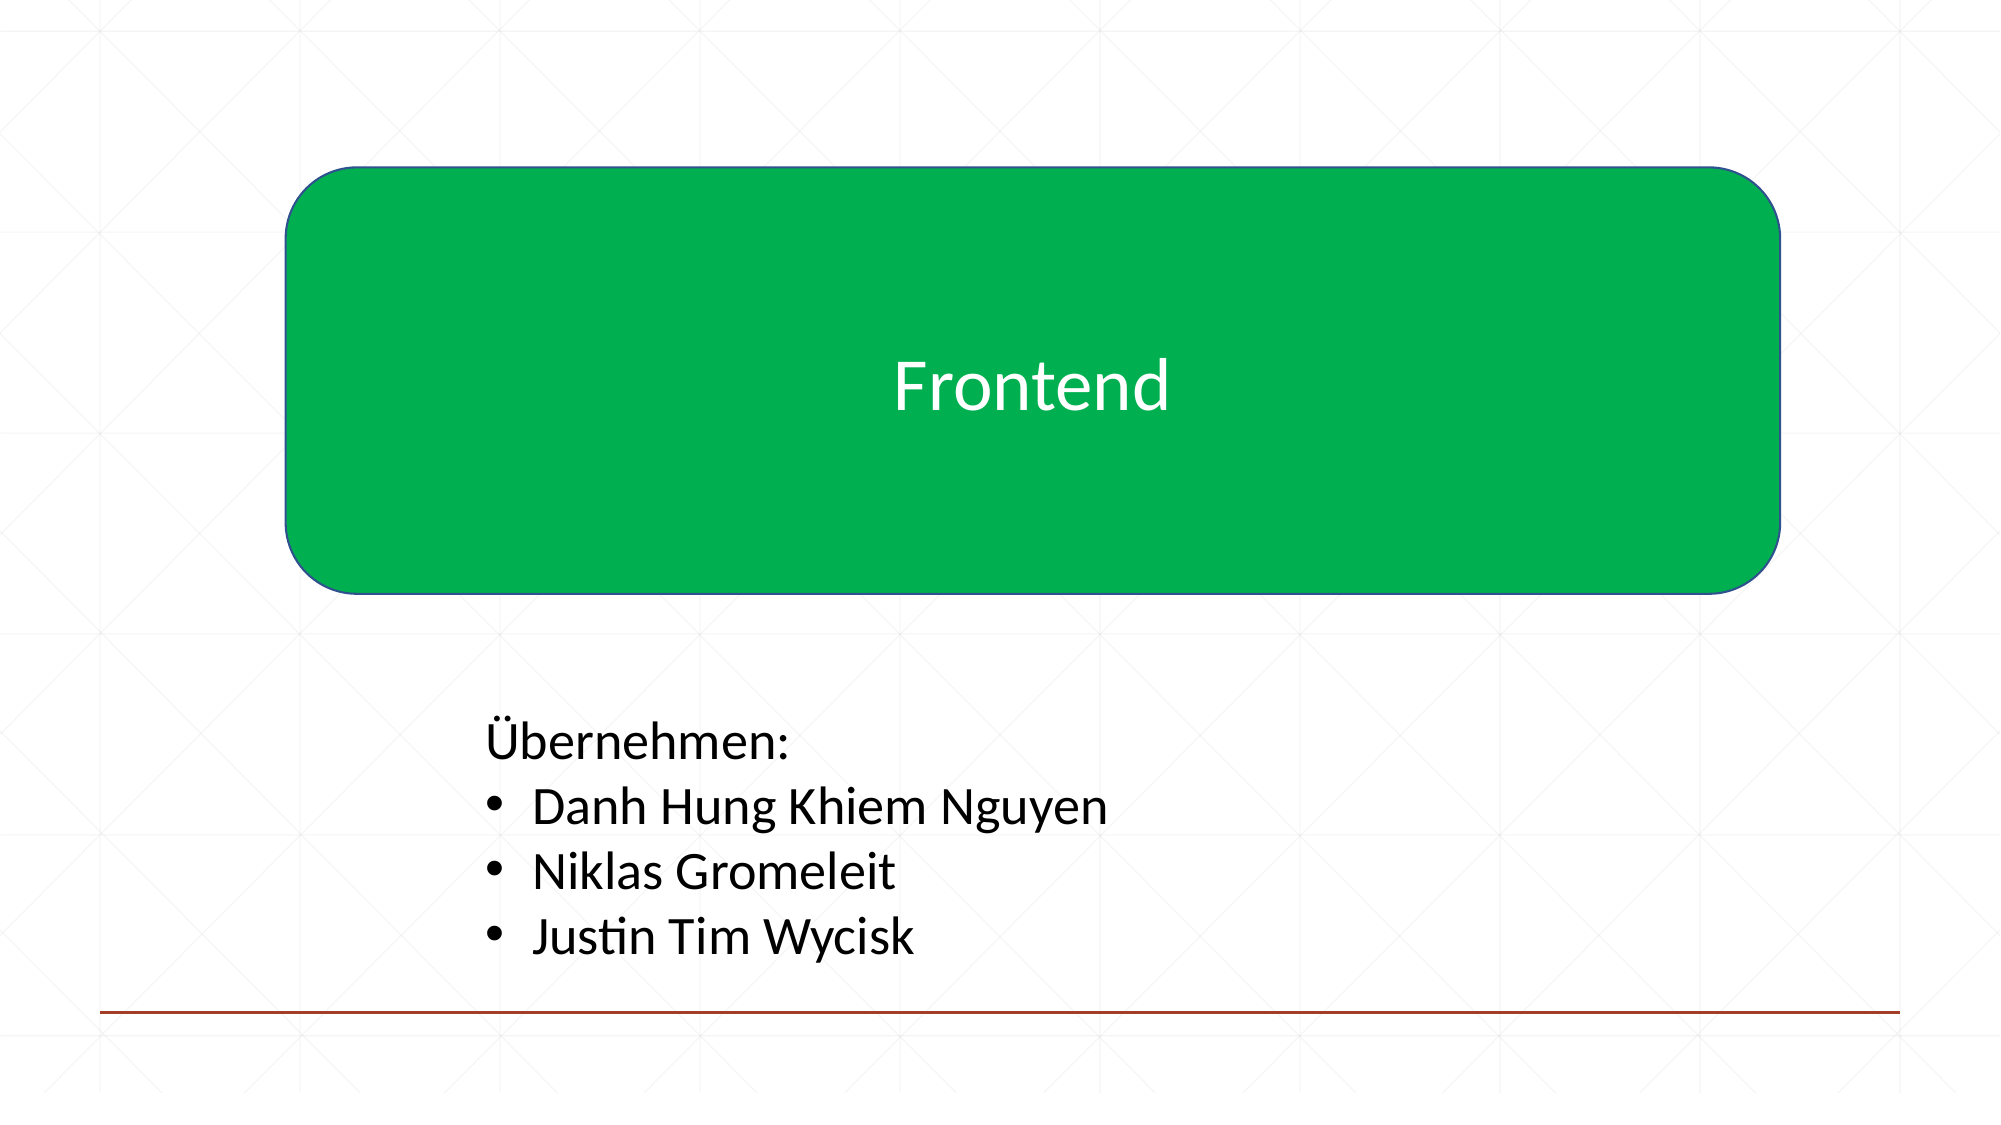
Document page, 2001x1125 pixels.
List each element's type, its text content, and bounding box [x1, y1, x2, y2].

text_box Frontend [285, 167, 1781, 594]
text_box Übernehmen: Danh Hung Khiem Nguyen Niklas Gromeleit Justin Tim Wycisk [470, 697, 1381, 1042]
